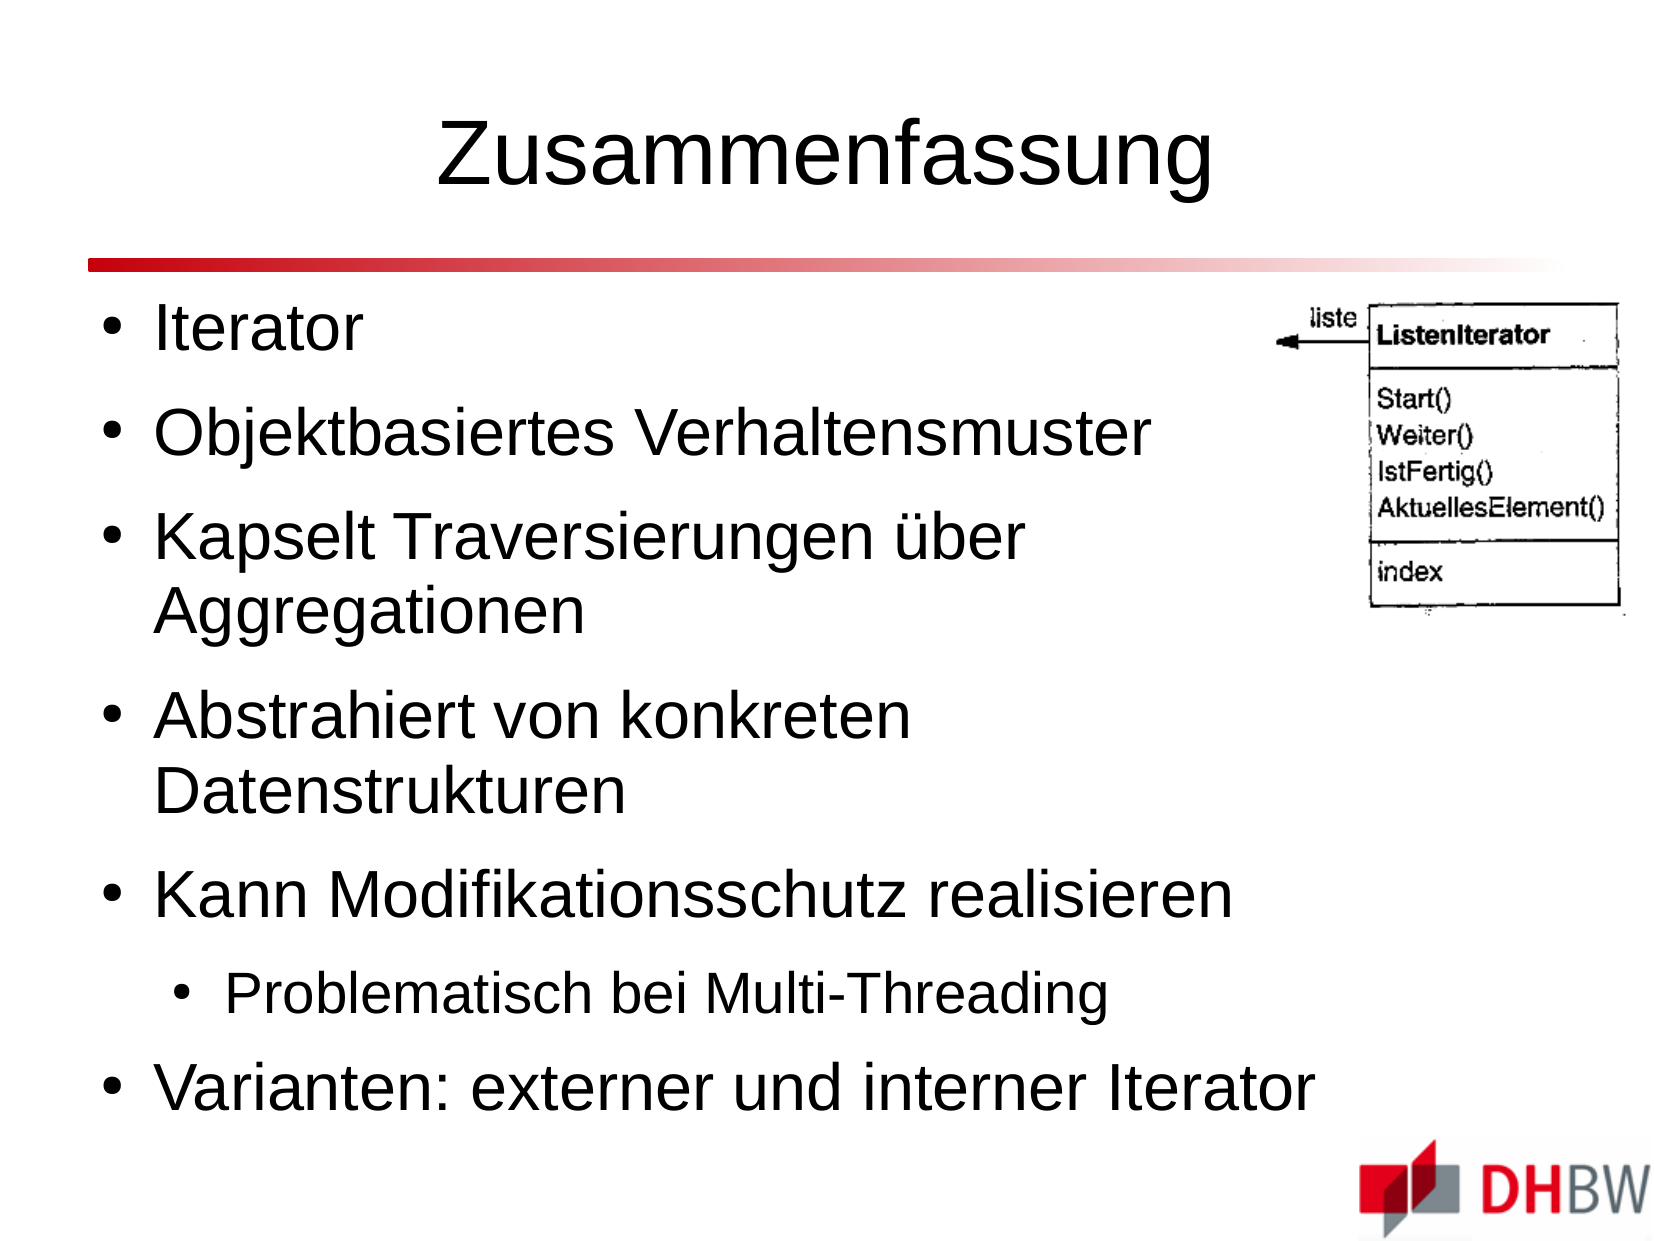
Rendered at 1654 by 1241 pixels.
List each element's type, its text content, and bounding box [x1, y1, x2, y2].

picture [1275, 295, 1632, 619]
title Zusammenfassung [82, 56, 1571, 250]
picture [1358, 1137, 1652, 1241]
list Iterator Objektbasiertes Verhaltensmuster Kapselt Traversierungen über Aggregationen Abstrahiert von konkreten Datenstrukturen Kann Modifikationsschutz realisieren Problematisch bei Multi-Threading Varianten: externer und interner Iterator [82, 290, 1571, 1125]
